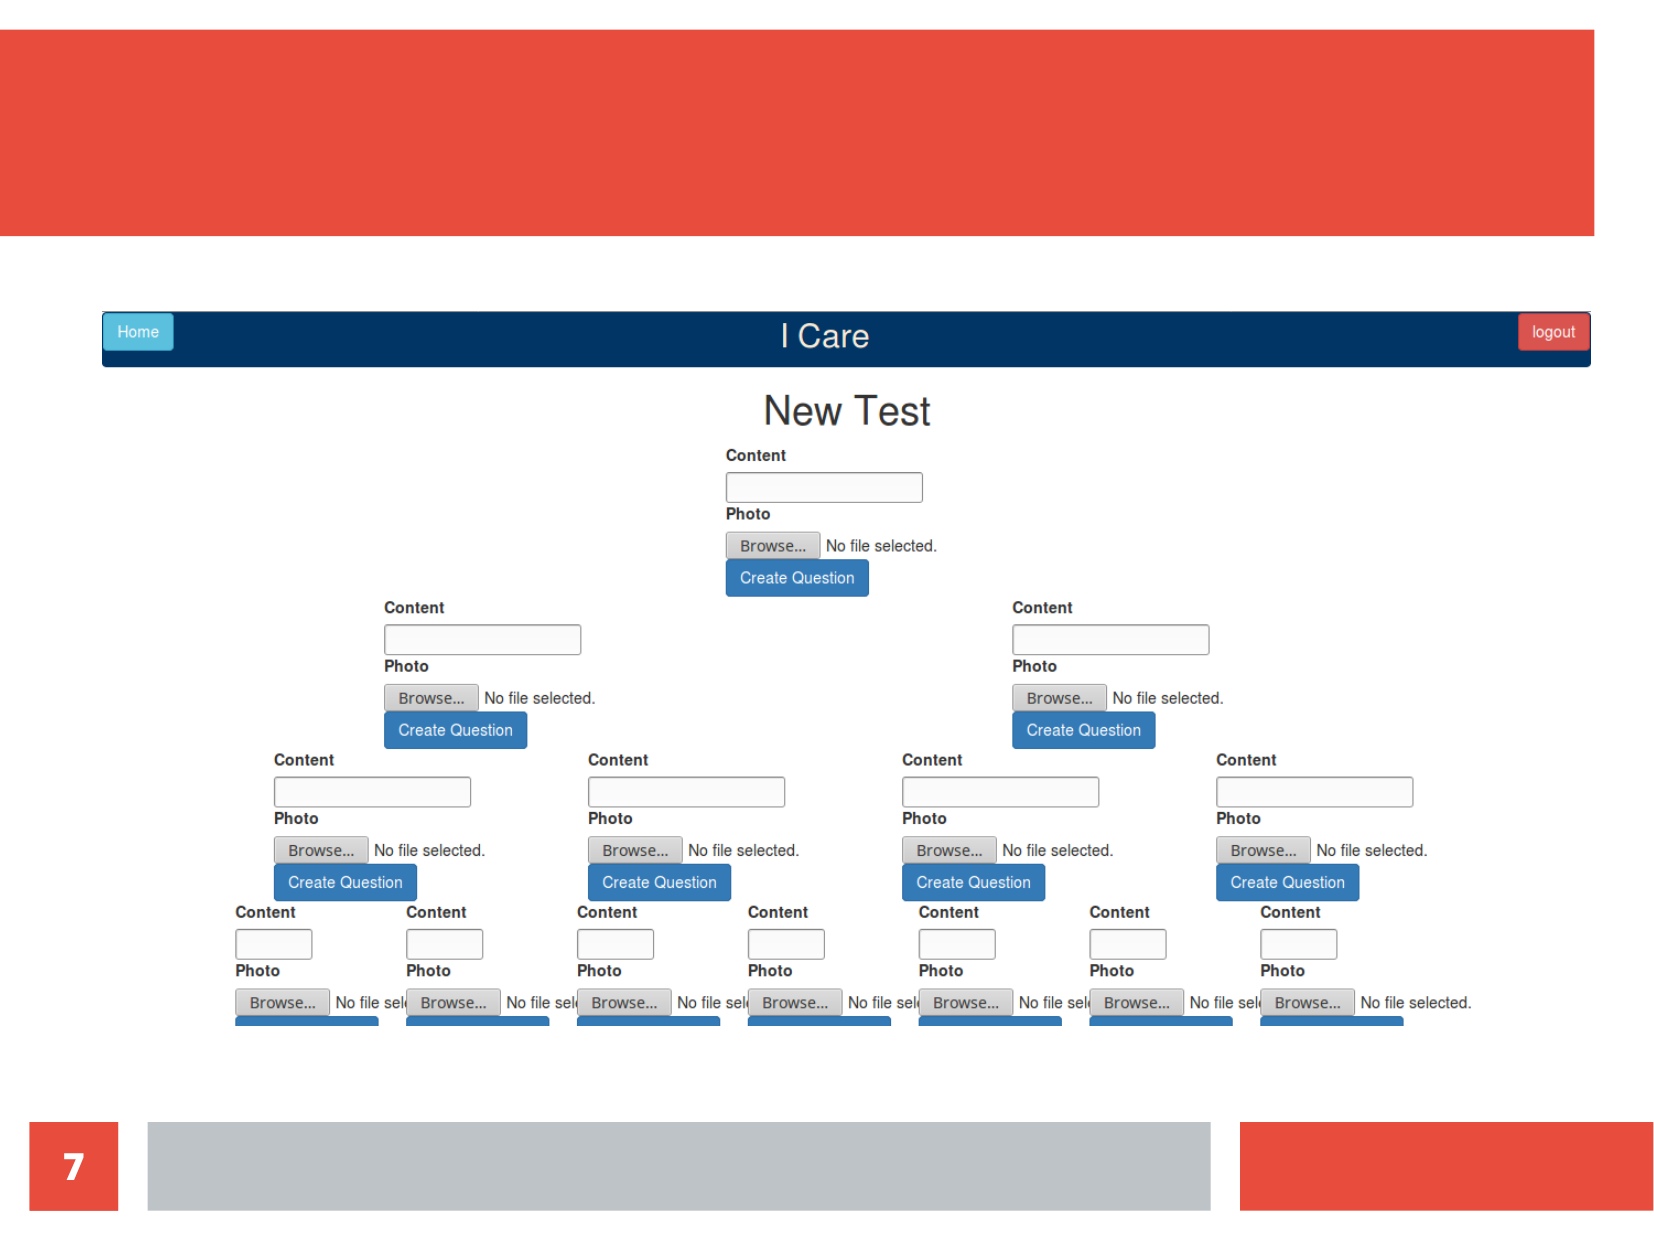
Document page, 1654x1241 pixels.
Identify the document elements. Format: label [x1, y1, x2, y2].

picture [102, 311, 1591, 1026]
